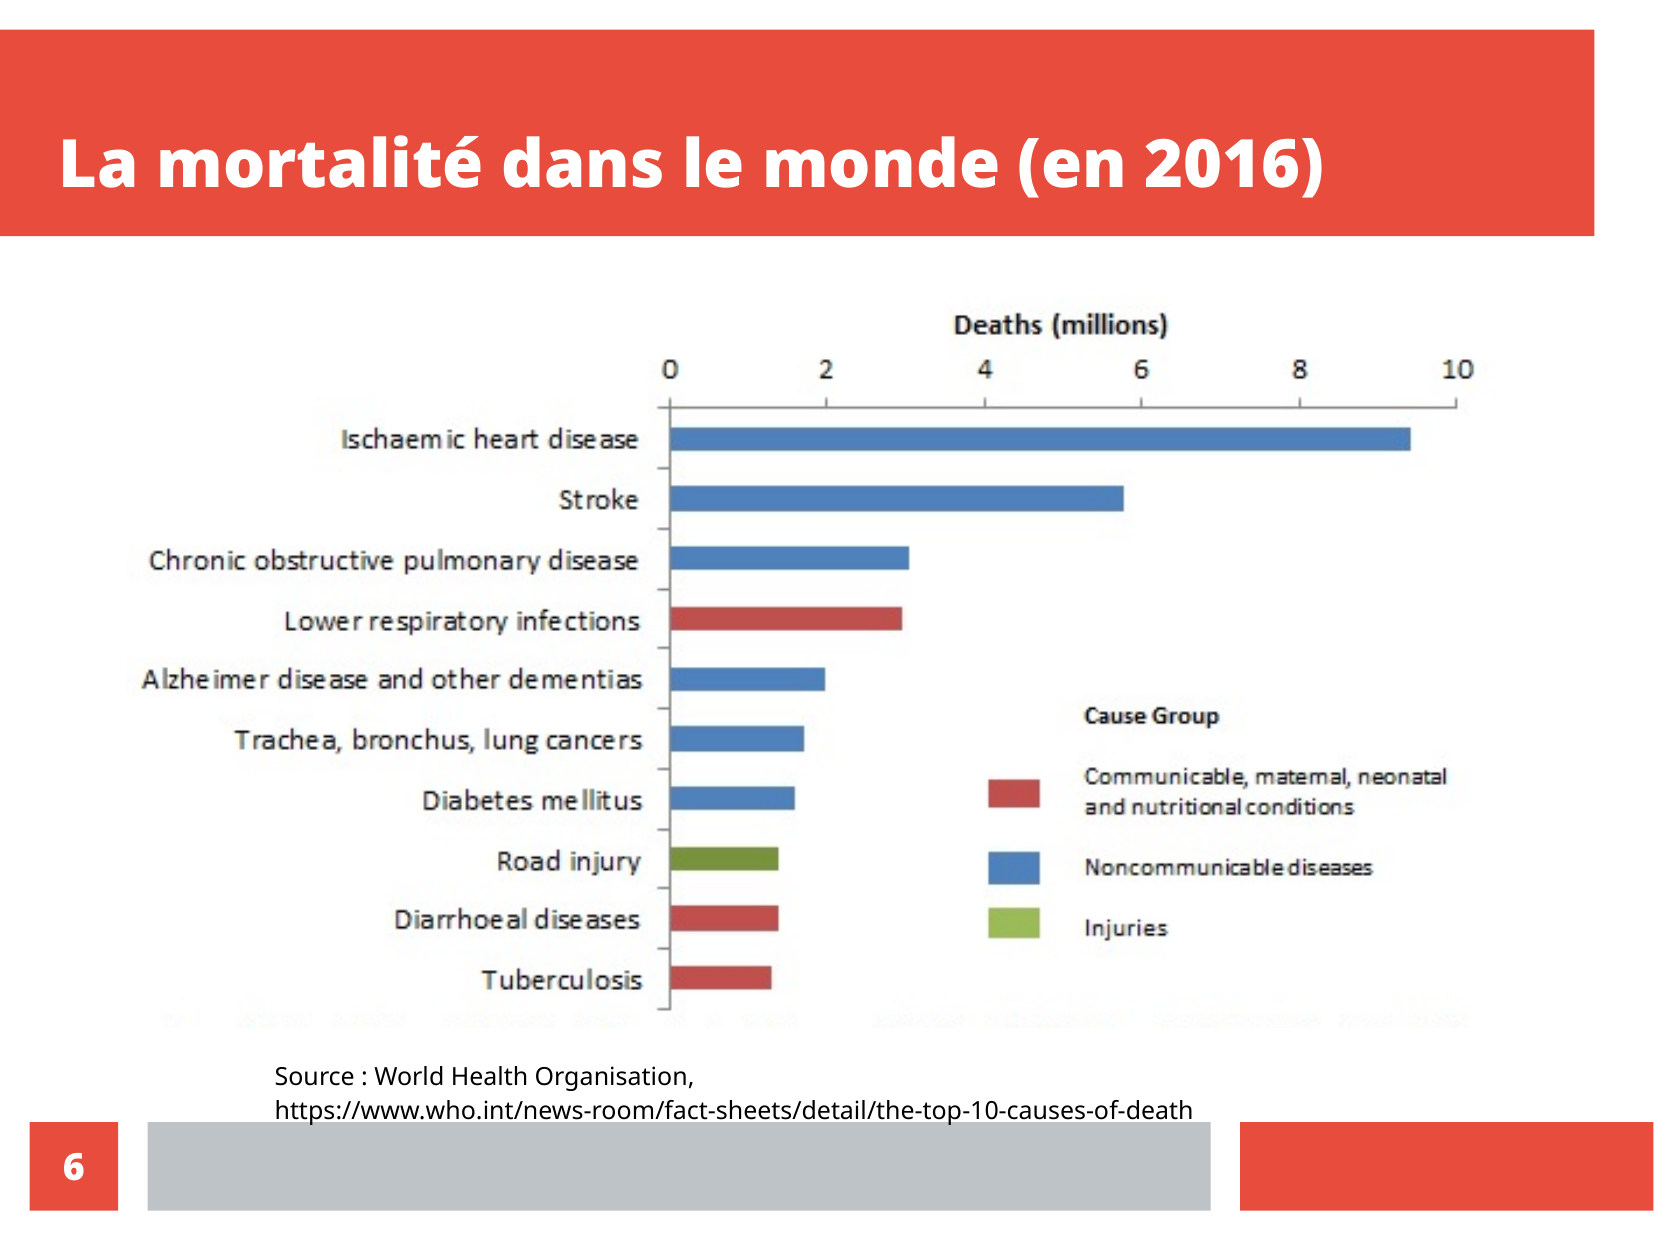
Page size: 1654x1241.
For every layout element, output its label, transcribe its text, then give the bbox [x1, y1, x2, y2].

picture [106, 295, 1500, 1028]
title La mortalité dans le monde (en 2016) [59, 59, 1595, 207]
text_box Source : World Health Organisation, https://www.who.int/news-room/fact-sheets/detail/the-top-10-causes-of-death [259, 1051, 1323, 1125]
